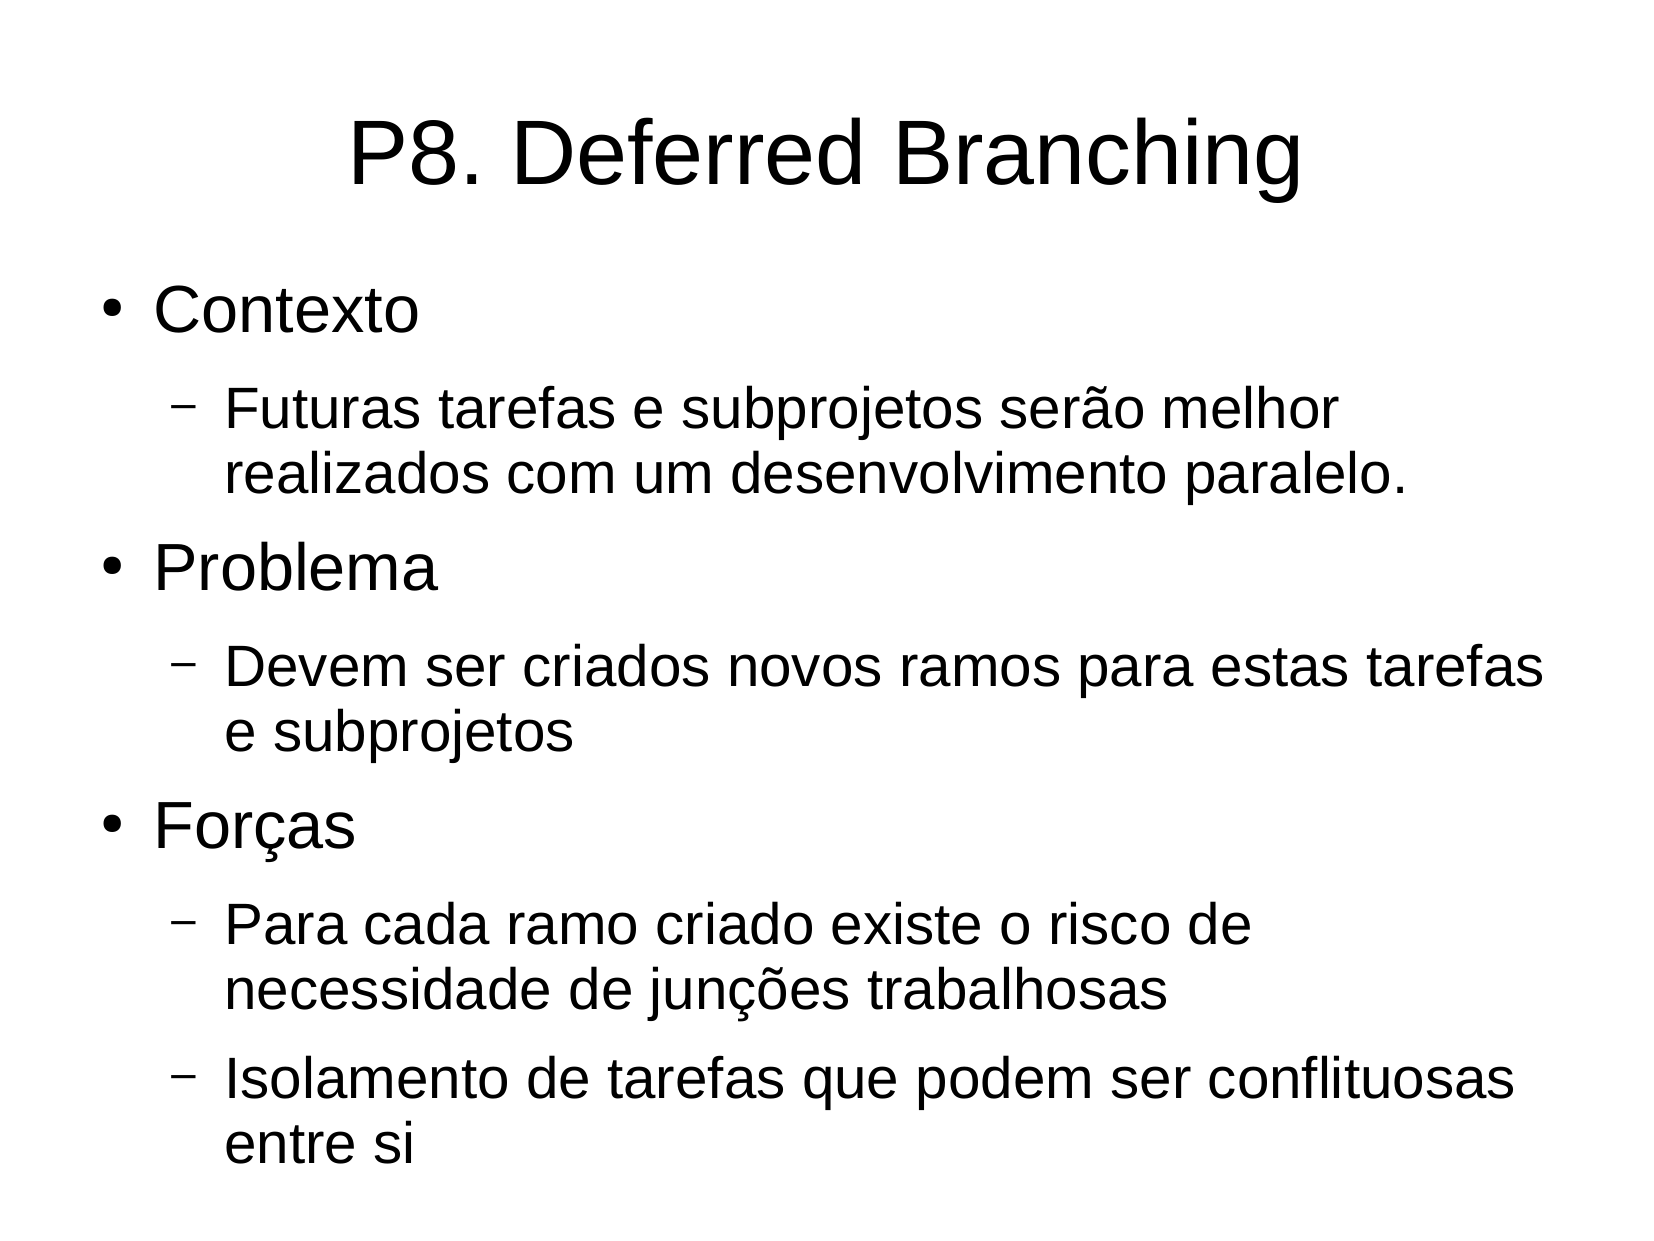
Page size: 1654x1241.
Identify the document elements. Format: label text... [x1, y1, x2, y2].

title P8. Deferred Branching [82, 49, 1571, 257]
list Contexto Futuras tarefas e subprojetos serão melhor realizados com um desenvolvimento paralelo. Problema Devem ser criados novos ramos para estas tarefas e subprojetos Forças Para cada ramo criado existe o risco de necessidade de junções trabalhosas Isolamento de tarefas que podem ser conflituosas entre si [82, 271, 1571, 1170]
